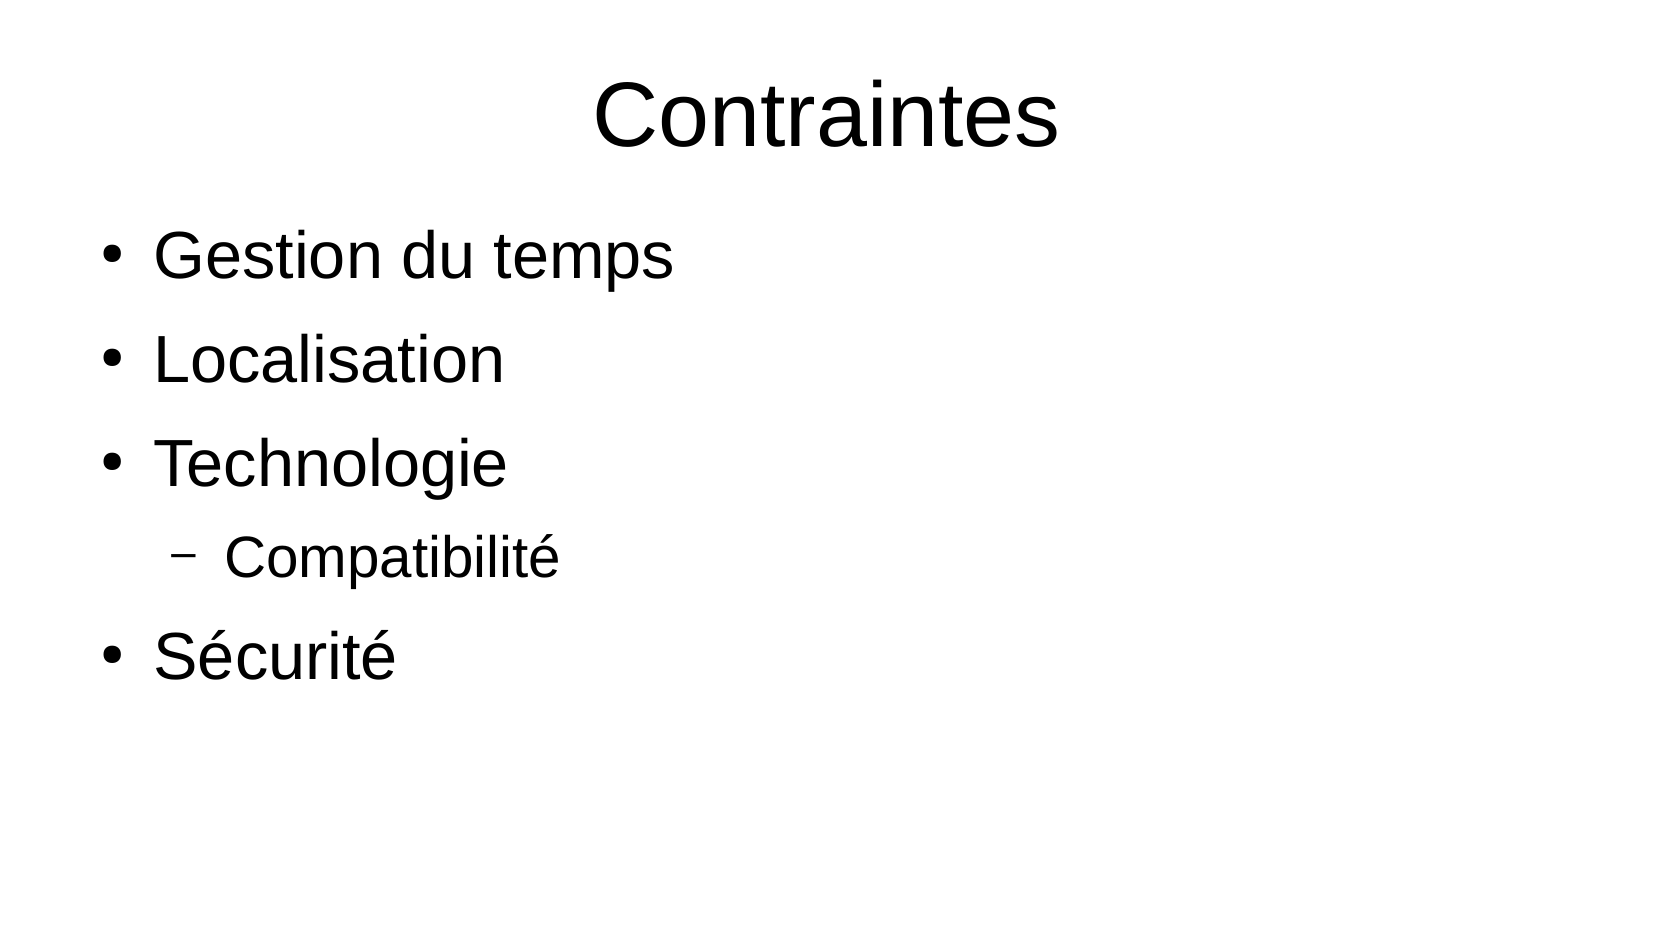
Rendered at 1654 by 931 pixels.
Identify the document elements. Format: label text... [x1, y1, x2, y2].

title Contraintes [82, 37, 1571, 193]
list Gestion du temps Localisation Technologie Compatibilité Sécurité [82, 217, 1571, 758]
